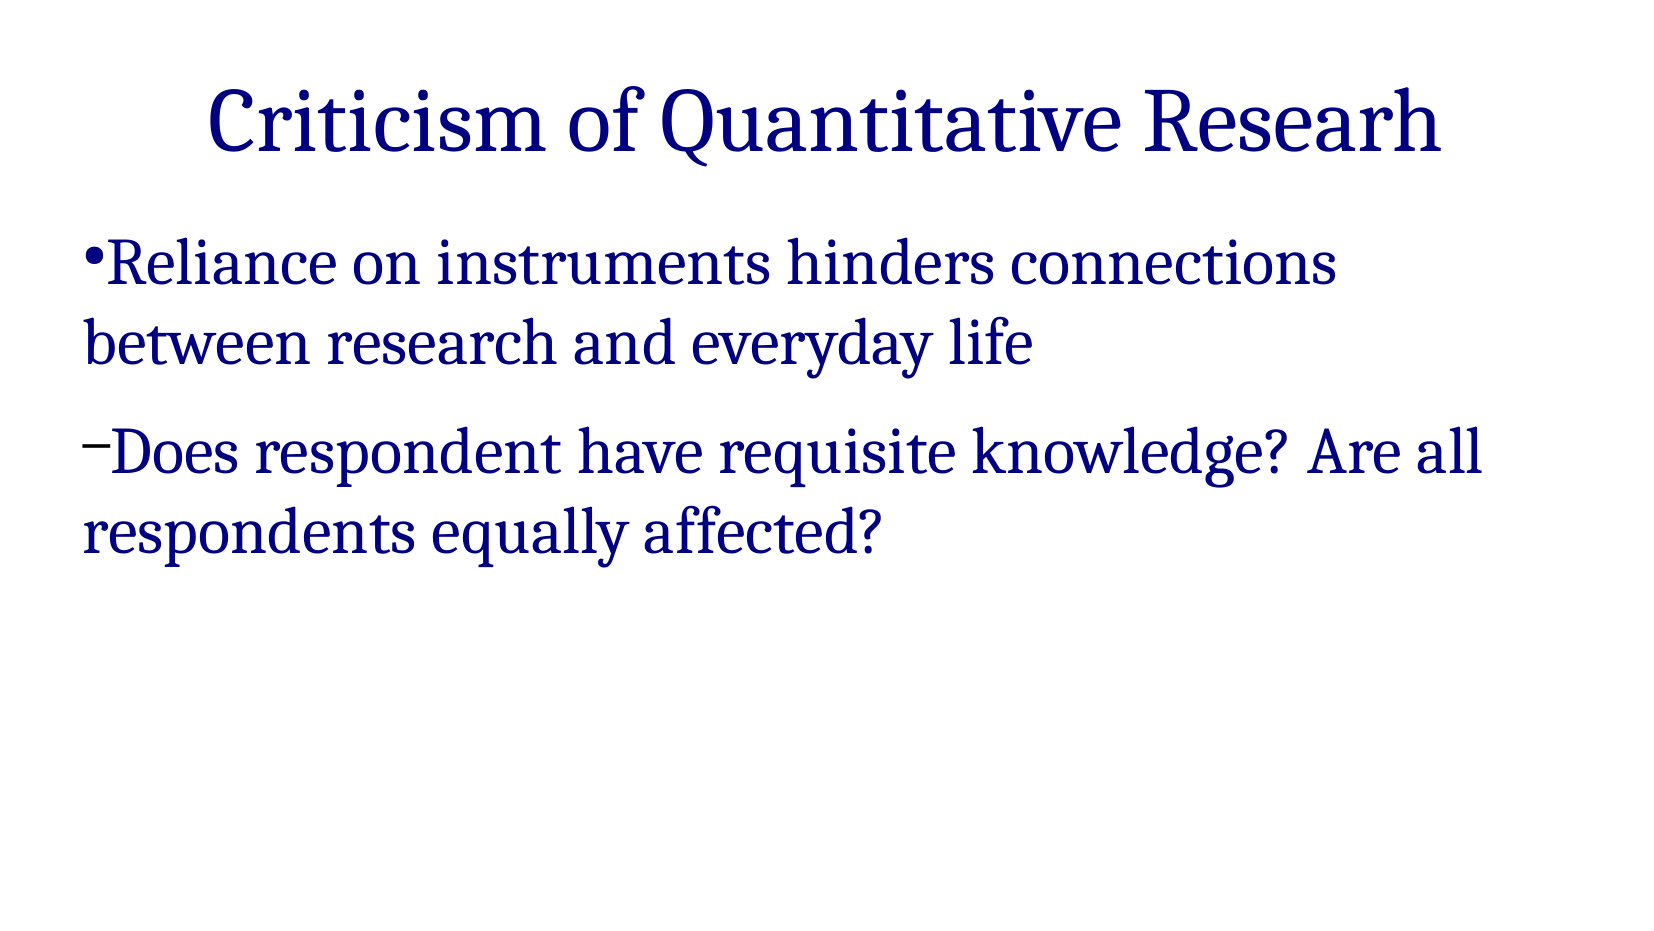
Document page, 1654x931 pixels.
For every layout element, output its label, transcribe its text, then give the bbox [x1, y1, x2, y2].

list Reliance on instruments hinders connections between research and everyday life Does respondent have requisite knowledge? Are all respondents equally affected? [82, 217, 1571, 863]
title Criticism of Quantitative Researh [82, 7, 1571, 217]
